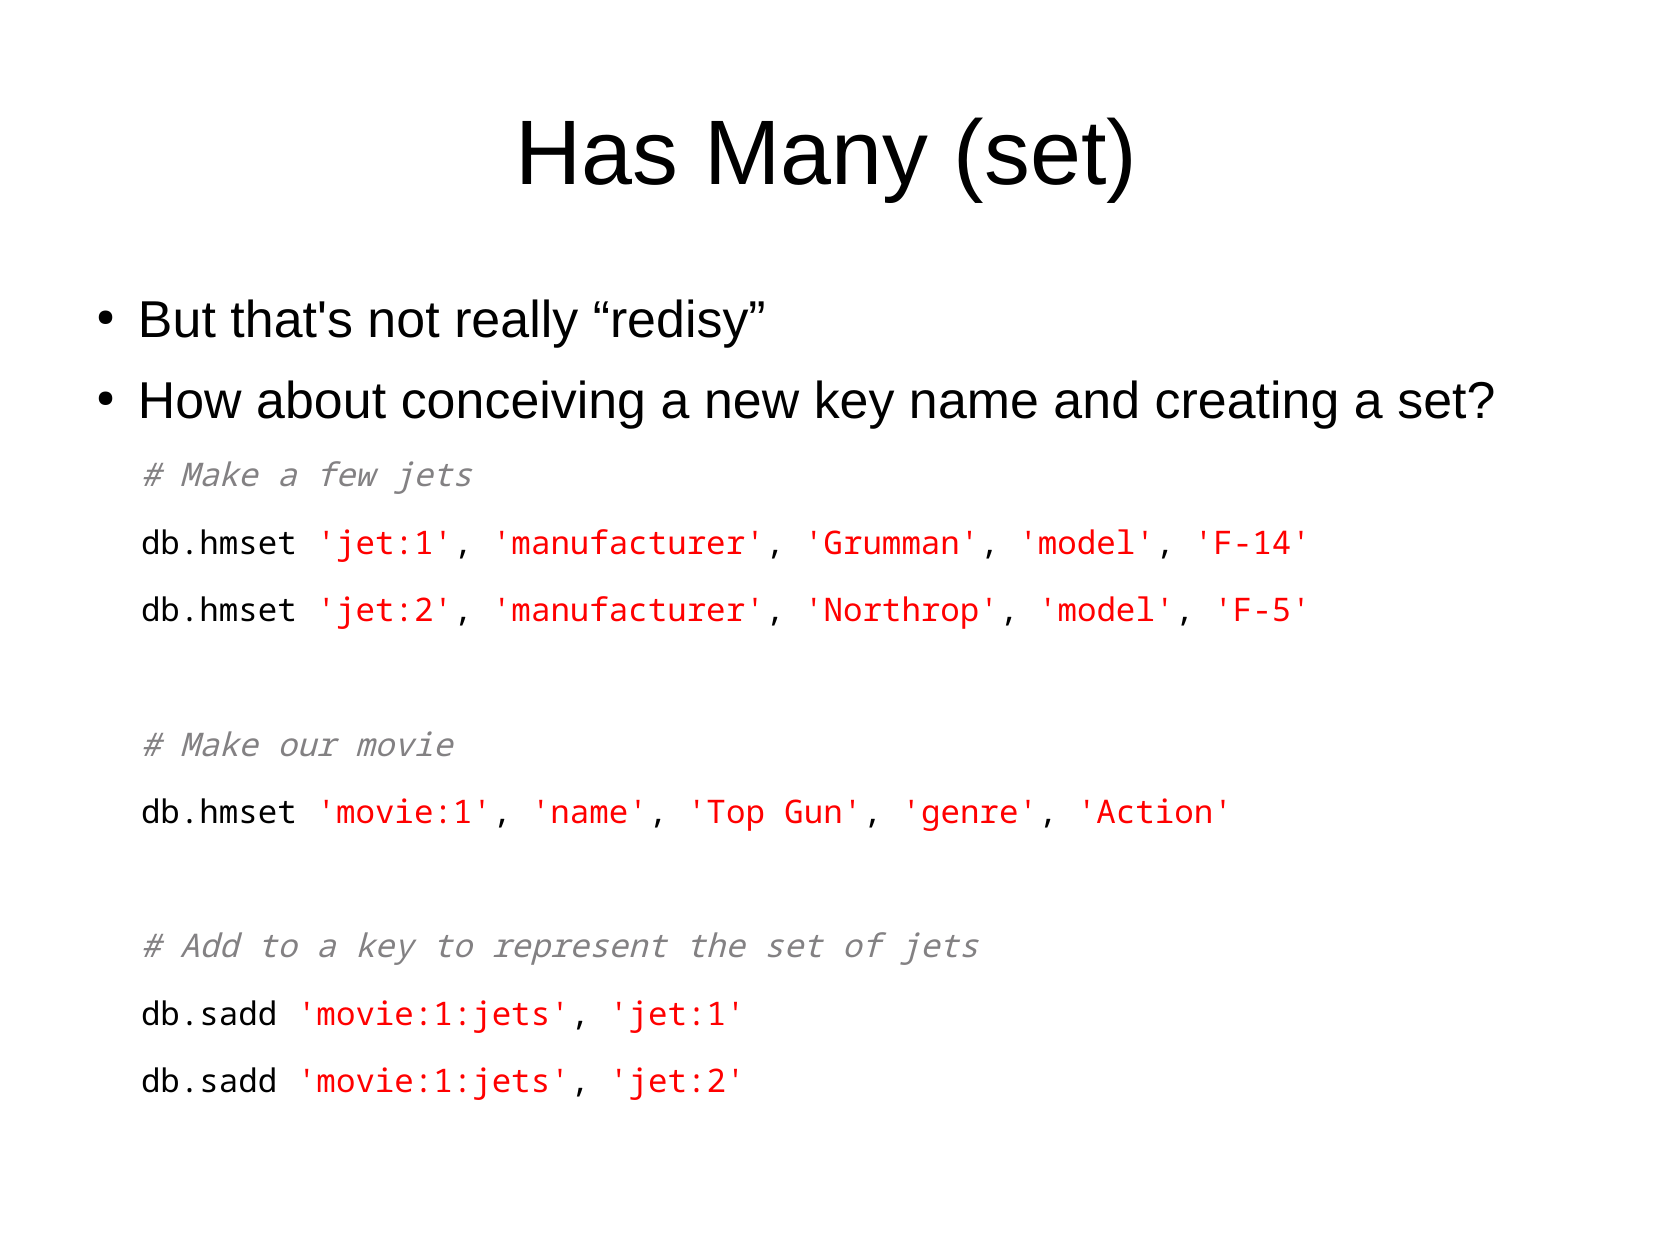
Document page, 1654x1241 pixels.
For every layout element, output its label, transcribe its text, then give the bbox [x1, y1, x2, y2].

title Has Many (set) [82, 49, 1571, 257]
list But that's not really “redisy” How about conceiving a new key name and creating a set? # Make a few jets db.hmset 'jet:1', 'manufacturer', 'Grumman', 'model', 'F-14' db.hmset 'jet:2', 'manufacturer', 'Northrop', 'model', 'F-5' # Make our movie db.hmset 'movie:1', 'name', 'Top Gun', 'genre', 'Action' # Add to a key to represent the set of jets db.sadd 'movie:1:jets', 'jet:1' db.sadd 'movie:1:jets', 'jet:2' [82, 290, 1571, 1109]
